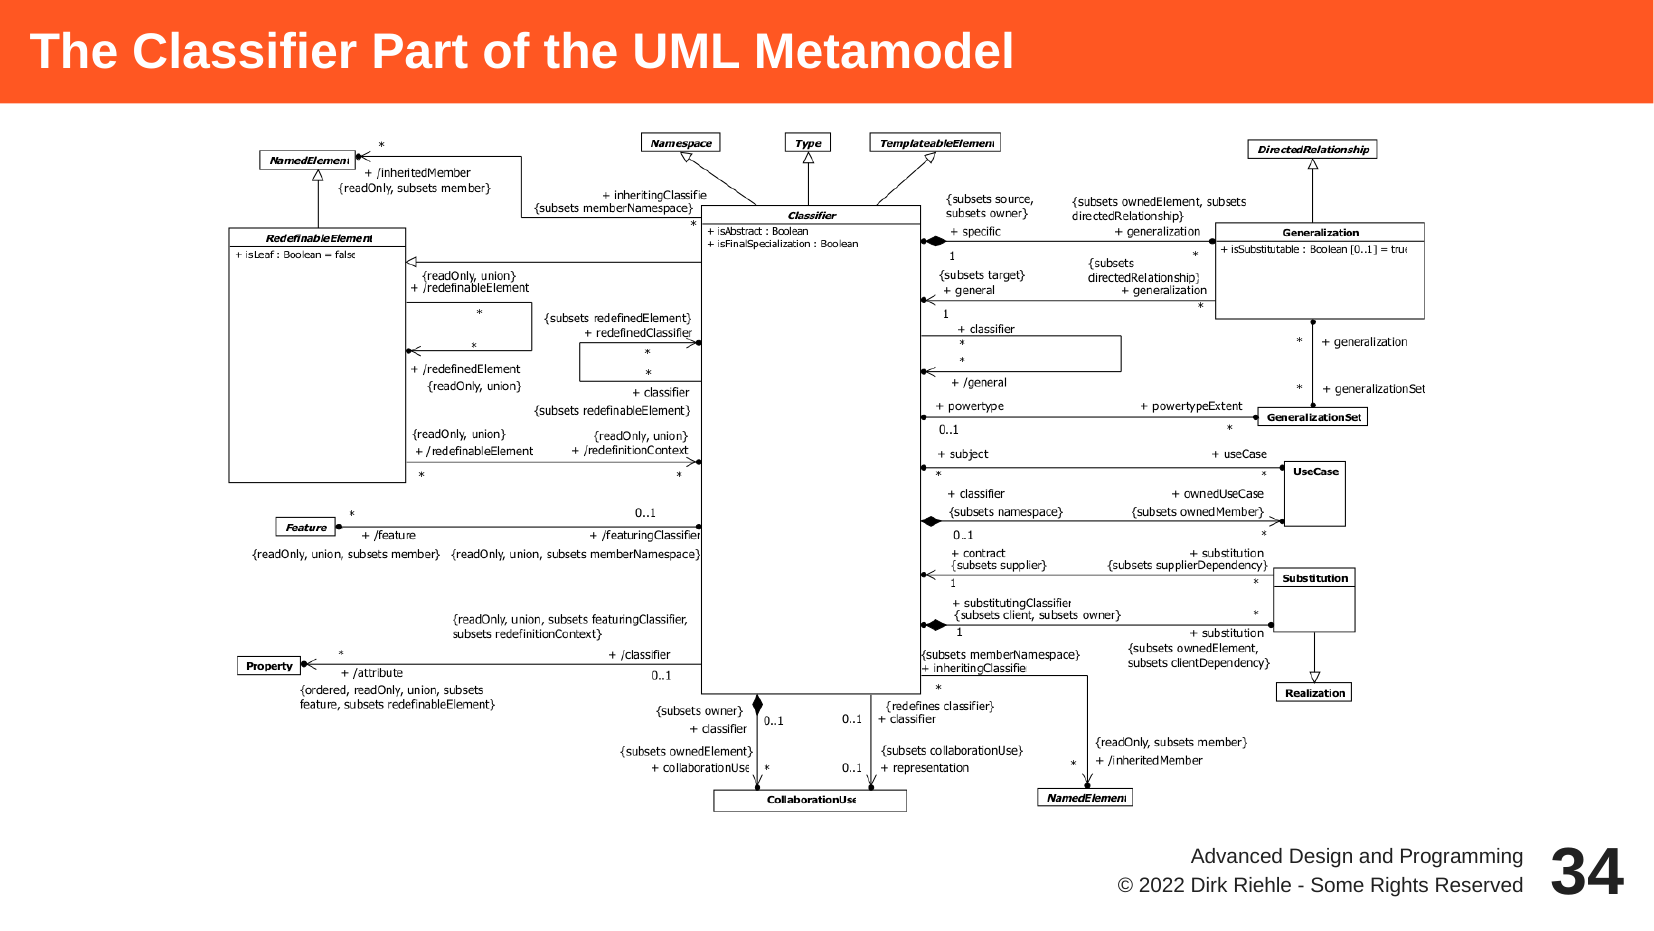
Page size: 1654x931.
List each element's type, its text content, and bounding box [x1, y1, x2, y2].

picture [228, 132, 1425, 813]
title The Classifier Part of the UML Metamodel [0, 0, 1654, 104]
